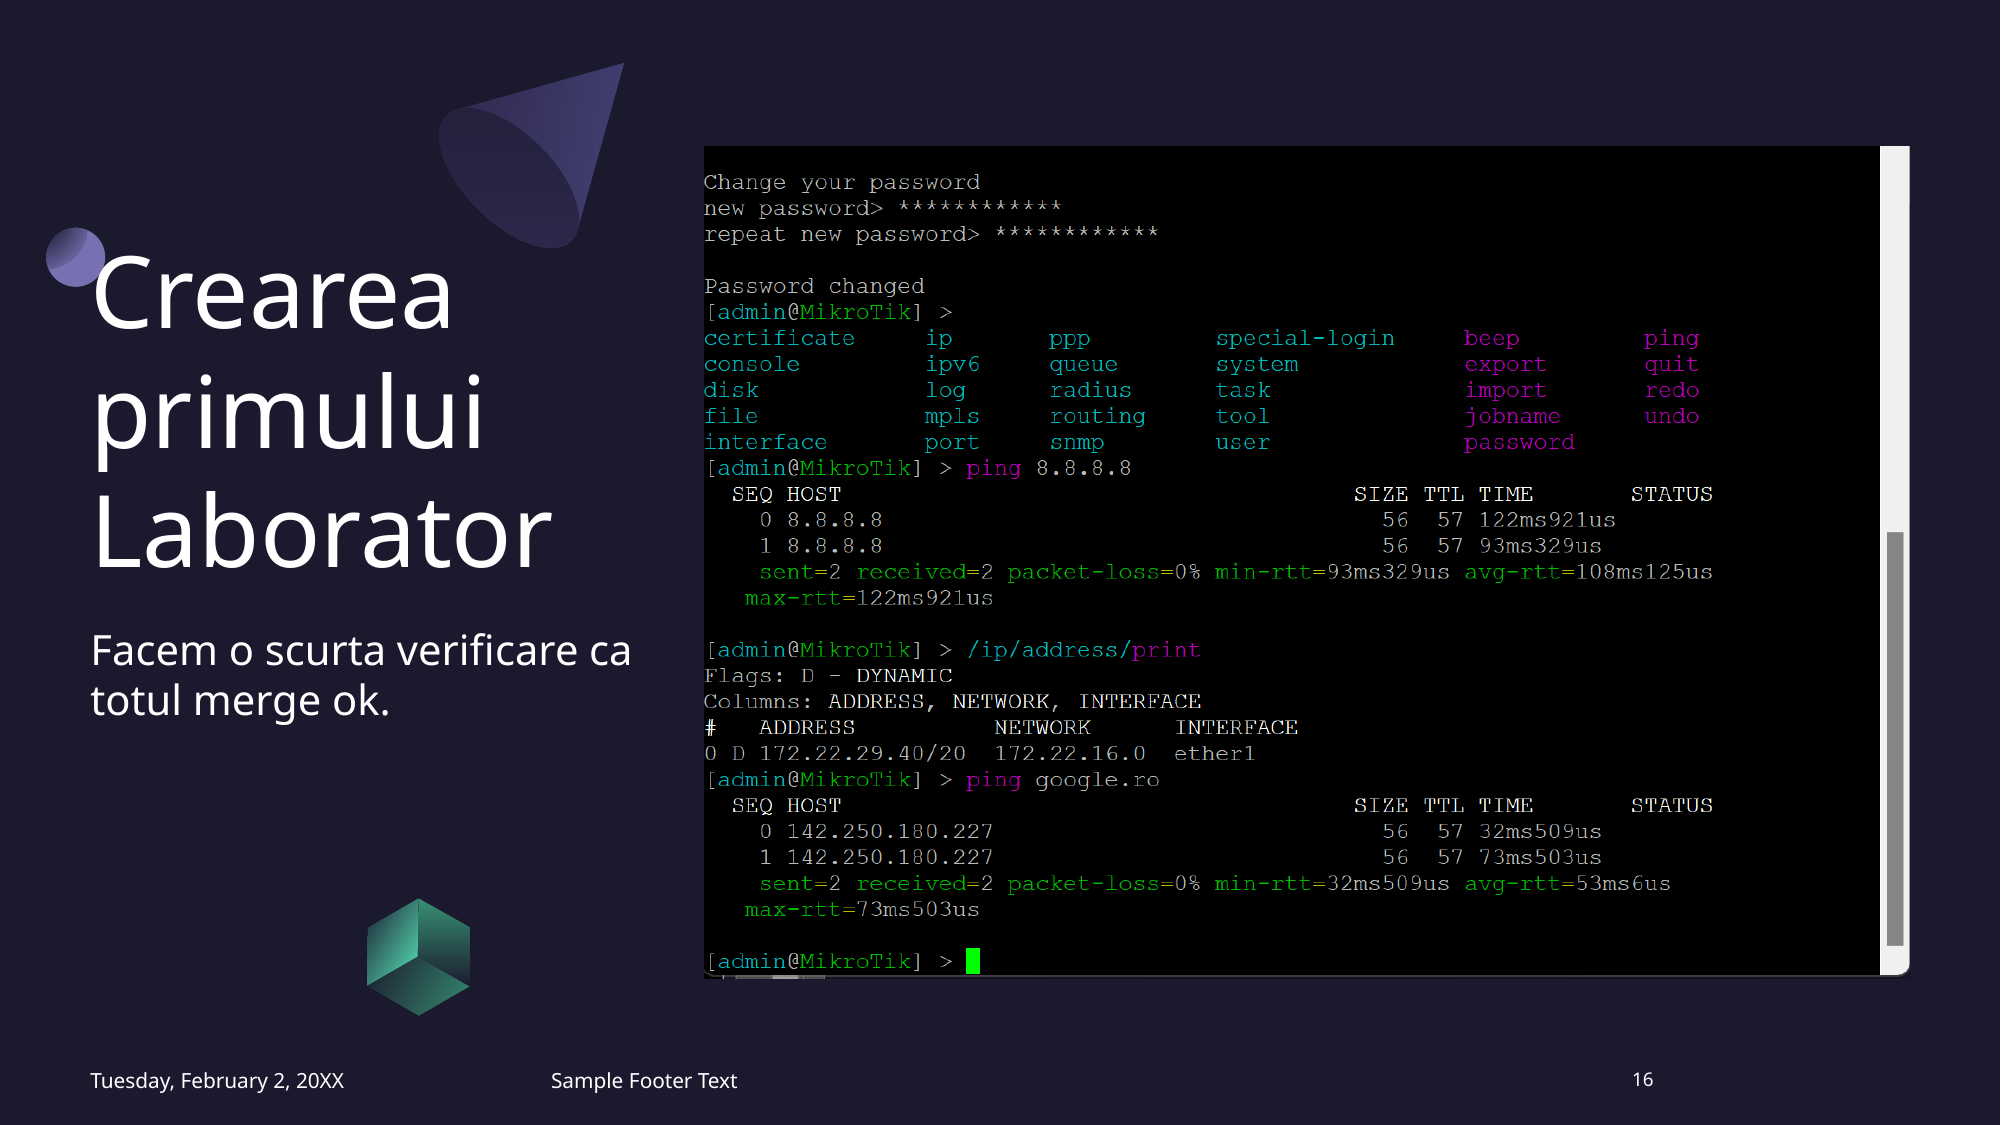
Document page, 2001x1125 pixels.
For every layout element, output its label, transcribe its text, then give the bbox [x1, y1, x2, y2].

picture [704, 146, 1910, 979]
text_box Tuesday, February 2, 20XX [90, 1067, 522, 1093]
title Crearea primului Laborator [90, 90, 676, 588]
text_box 3 [1632, 1067, 1910, 1093]
list Facem o scurta verificare ca totul merge ok. [90, 623, 676, 1000]
text_box Sample Footer Text [551, 1067, 1598, 1093]
text_box [0, 0, 2000, 1125]
